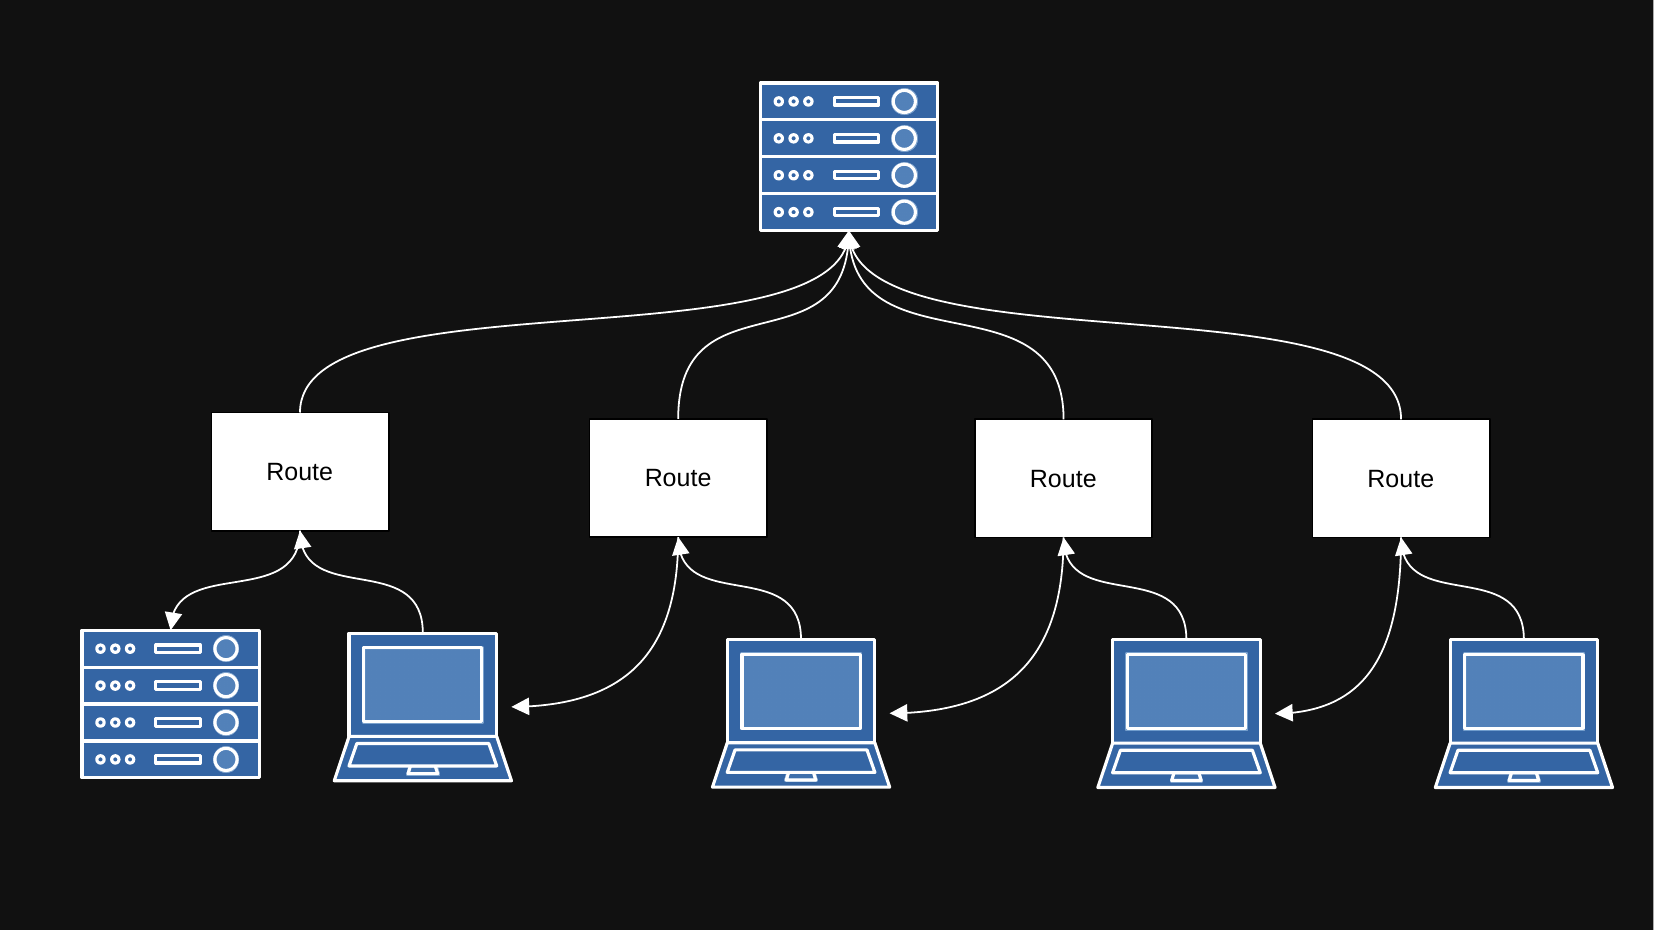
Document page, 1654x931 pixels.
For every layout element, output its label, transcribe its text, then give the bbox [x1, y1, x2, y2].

text_box [1097, 639, 1276, 788]
text_box Route [1312, 419, 1490, 538]
text_box Route [211, 412, 389, 531]
text_box [82, 630, 260, 778]
text_box [334, 633, 512, 781]
text_box [760, 82, 938, 231]
text_box [1435, 639, 1613, 788]
text_box Route [975, 419, 1153, 538]
text_box Route [589, 418, 767, 538]
text_box [712, 639, 890, 788]
